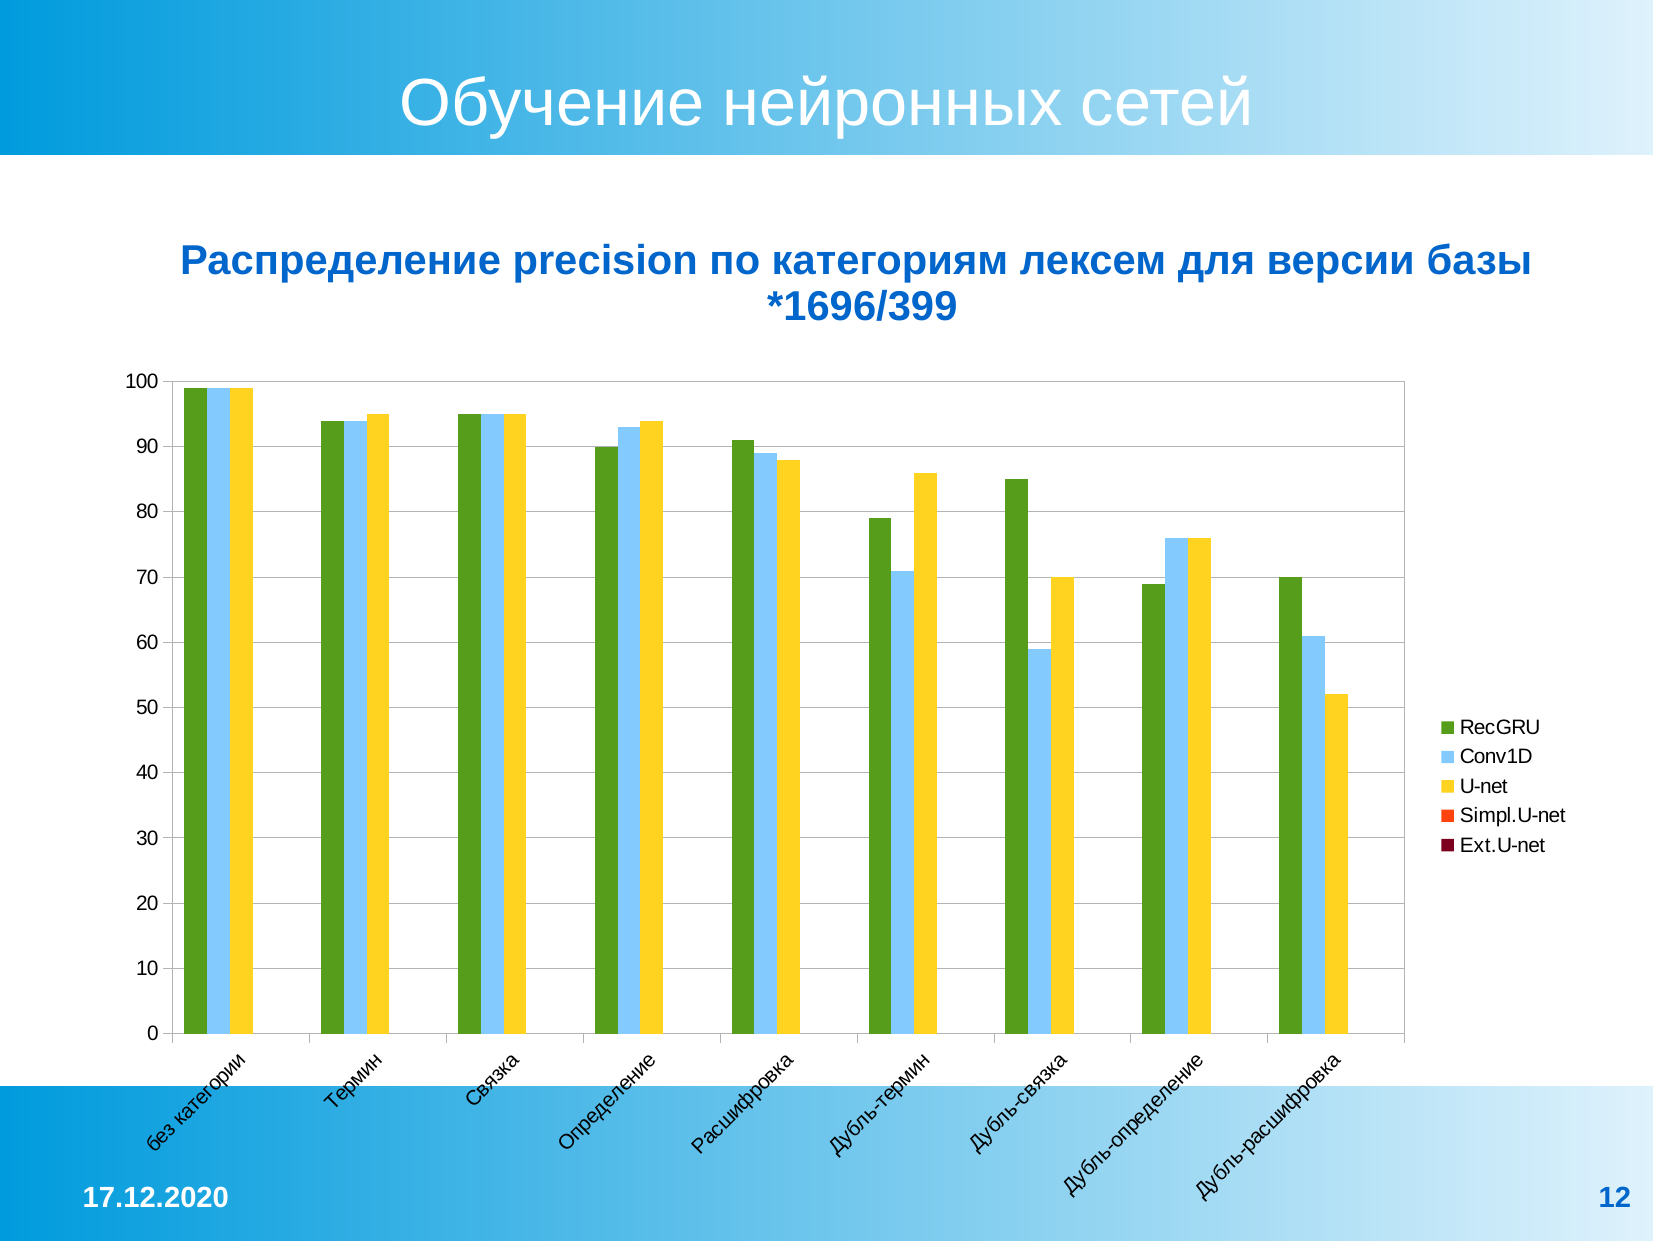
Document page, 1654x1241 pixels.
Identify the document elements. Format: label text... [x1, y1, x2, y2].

list Распределение precision по категориям лексем для версии базы *1696/399 [82, 236, 1571, 1010]
title Обучение нейронных сетей [82, 49, 1571, 155]
list 17.12.2020 12 [11, 1181, 1642, 1234]
chart [95, 352, 1586, 1181]
